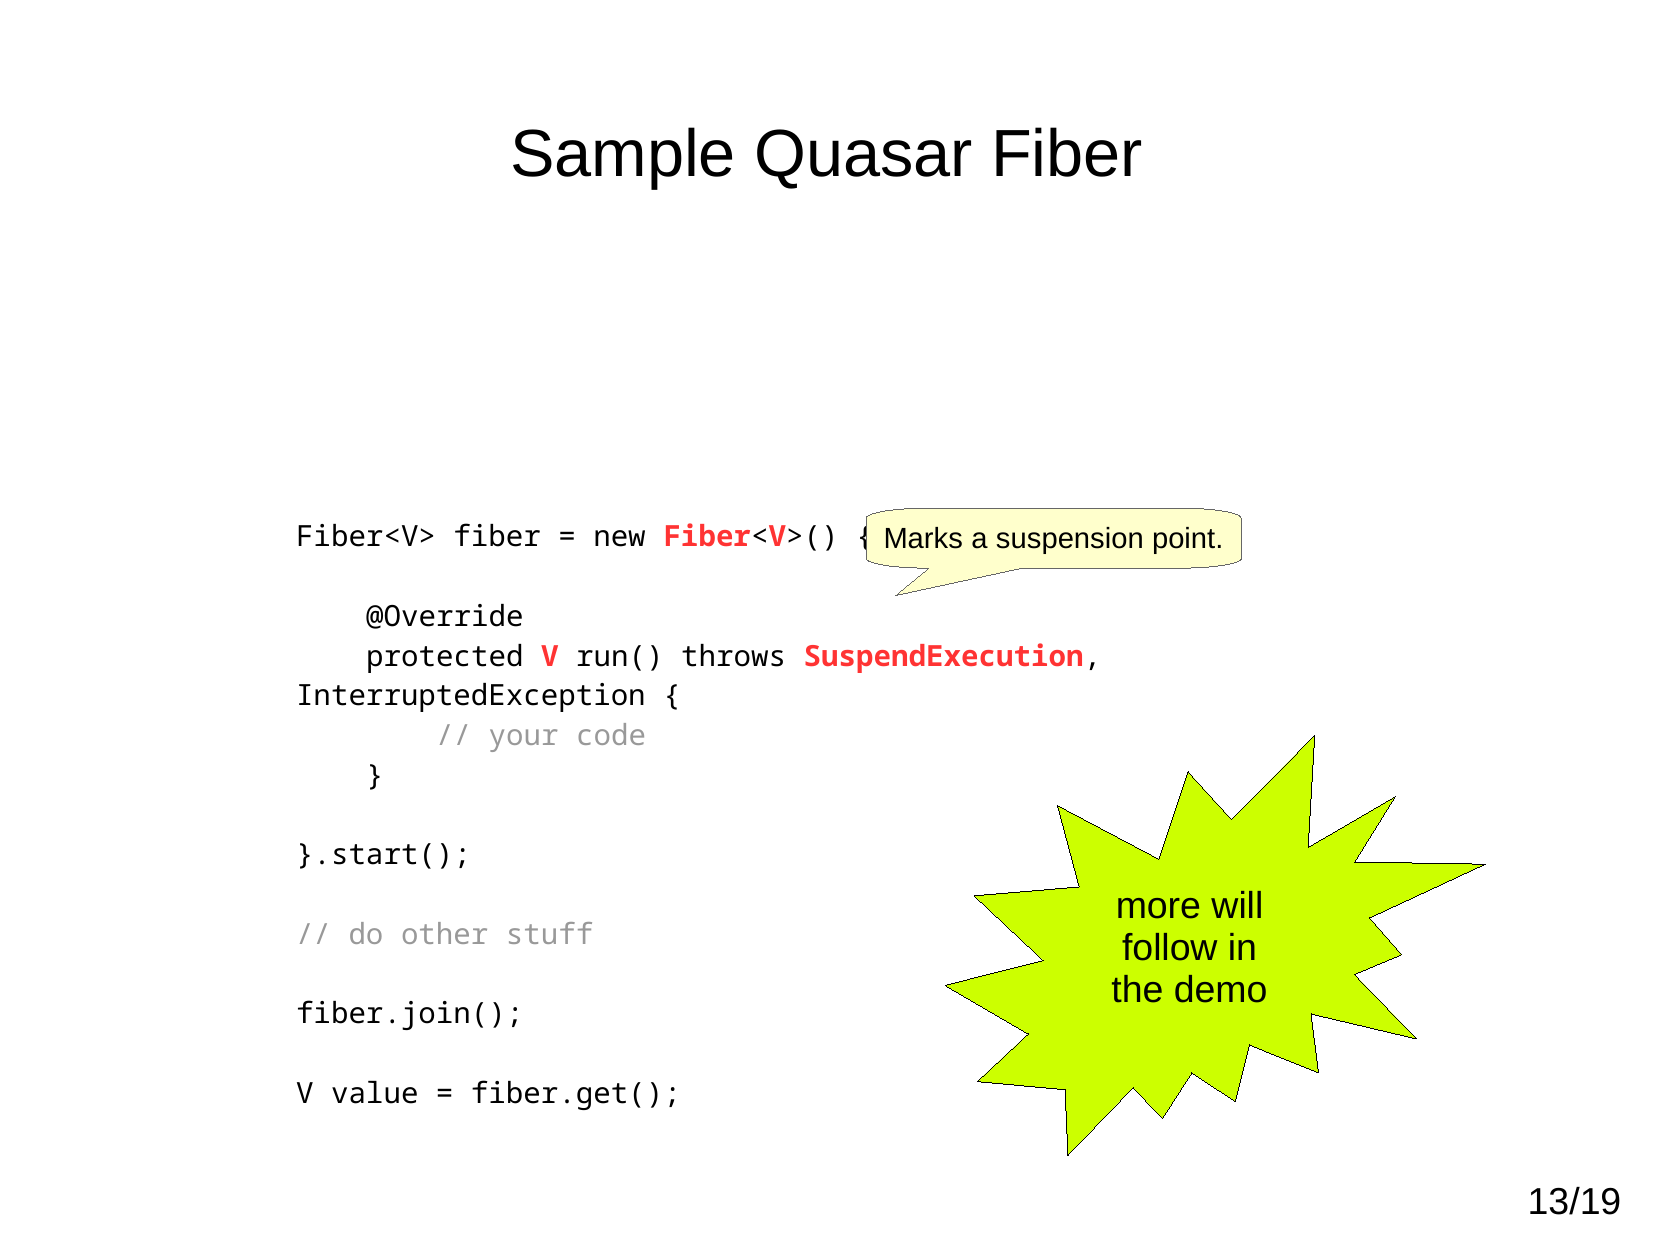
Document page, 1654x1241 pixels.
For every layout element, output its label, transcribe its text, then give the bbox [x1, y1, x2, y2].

text_box Marks a suspension point. [866, 508, 1242, 596]
title Sample Quasar Fiber [82, 49, 1571, 257]
text_box Fiber<V> fiber = new Fiber<V>() { @Override protected V run() throws SuspendExecution, InterruptedException { // your code } }.start(); // do other stuff fiber.join(); V value = fiber.get(); [281, 508, 1362, 937]
text_box more will follow in the demo [945, 735, 1486, 1156]
